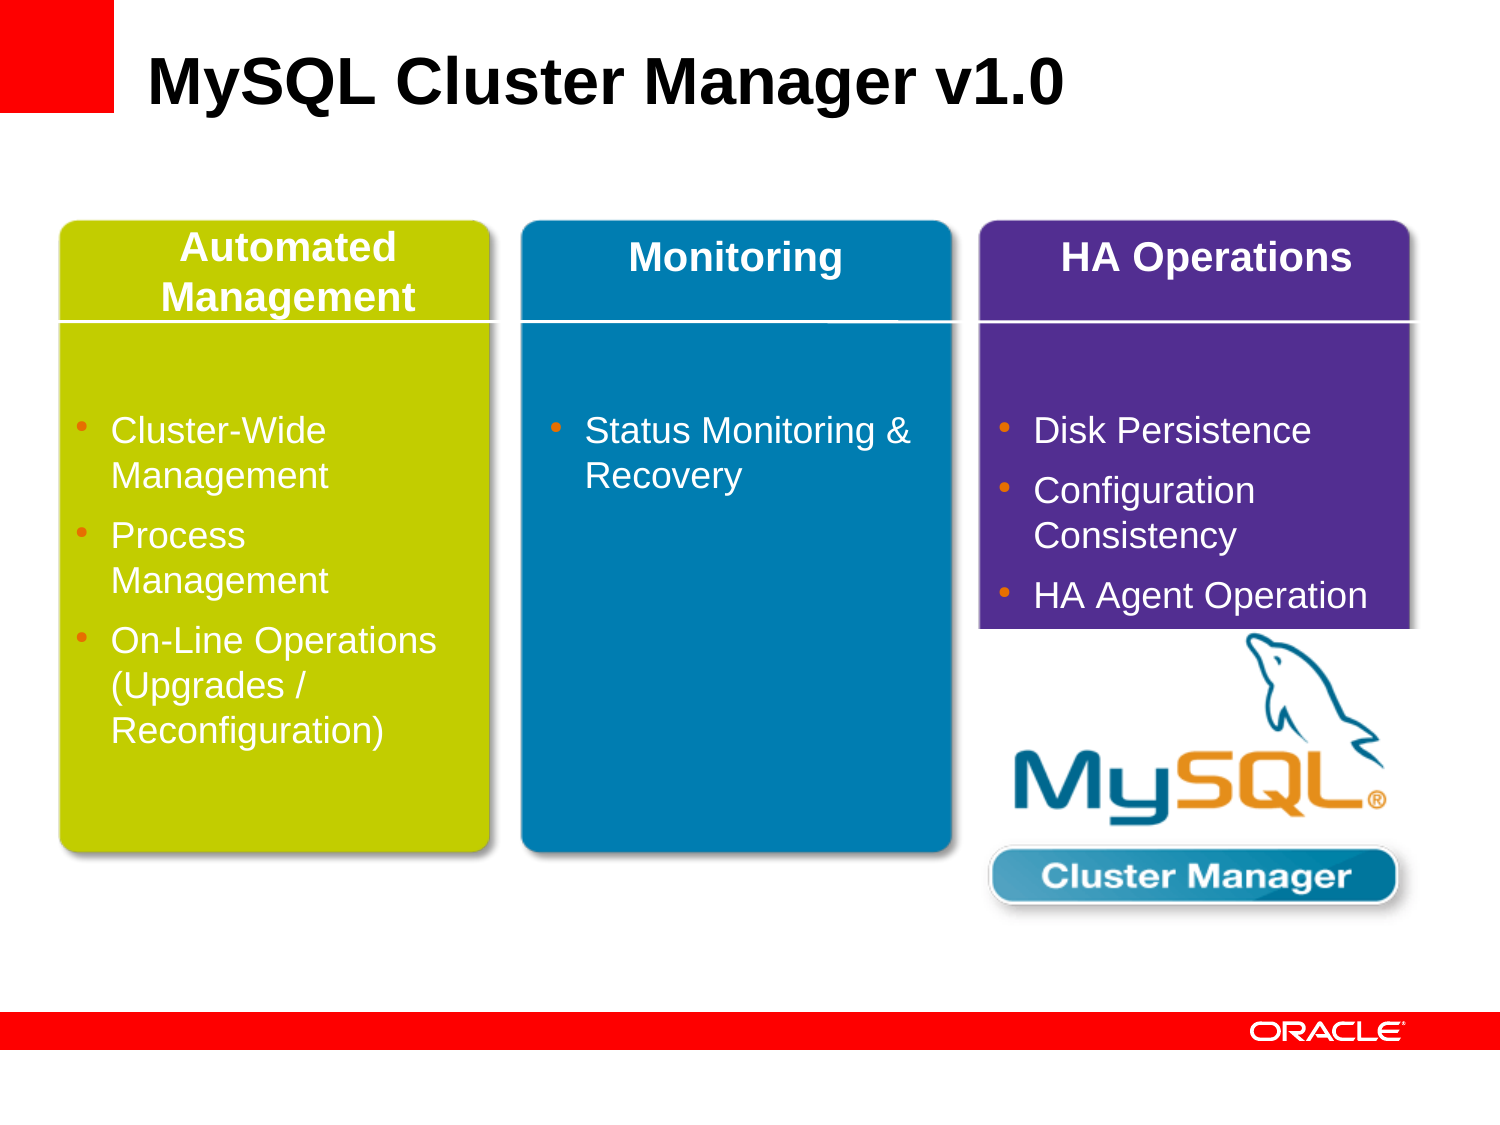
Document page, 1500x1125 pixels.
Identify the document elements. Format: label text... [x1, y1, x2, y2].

text_box Disk Persistence Configuration Consistency HA Agent Operation [971, 324, 1384, 659]
picture [0, 1012, 1500, 1050]
text_box HA Operations [1045, 222, 1369, 288]
text_box Status Monitoring & Recovery [523, 324, 934, 776]
text_box Monitoring [613, 222, 859, 288]
title MySQL Cluster Manager v1.0 [147, 8, 1392, 119]
text_box Automated Management [145, 212, 446, 340]
picture [0, 0, 114, 113]
picture [4, 162, 1496, 938]
text_box Cluster-Wide Management Process Management On-Line Operations (Upgrades / Reconfiguration) [49, 324, 484, 872]
